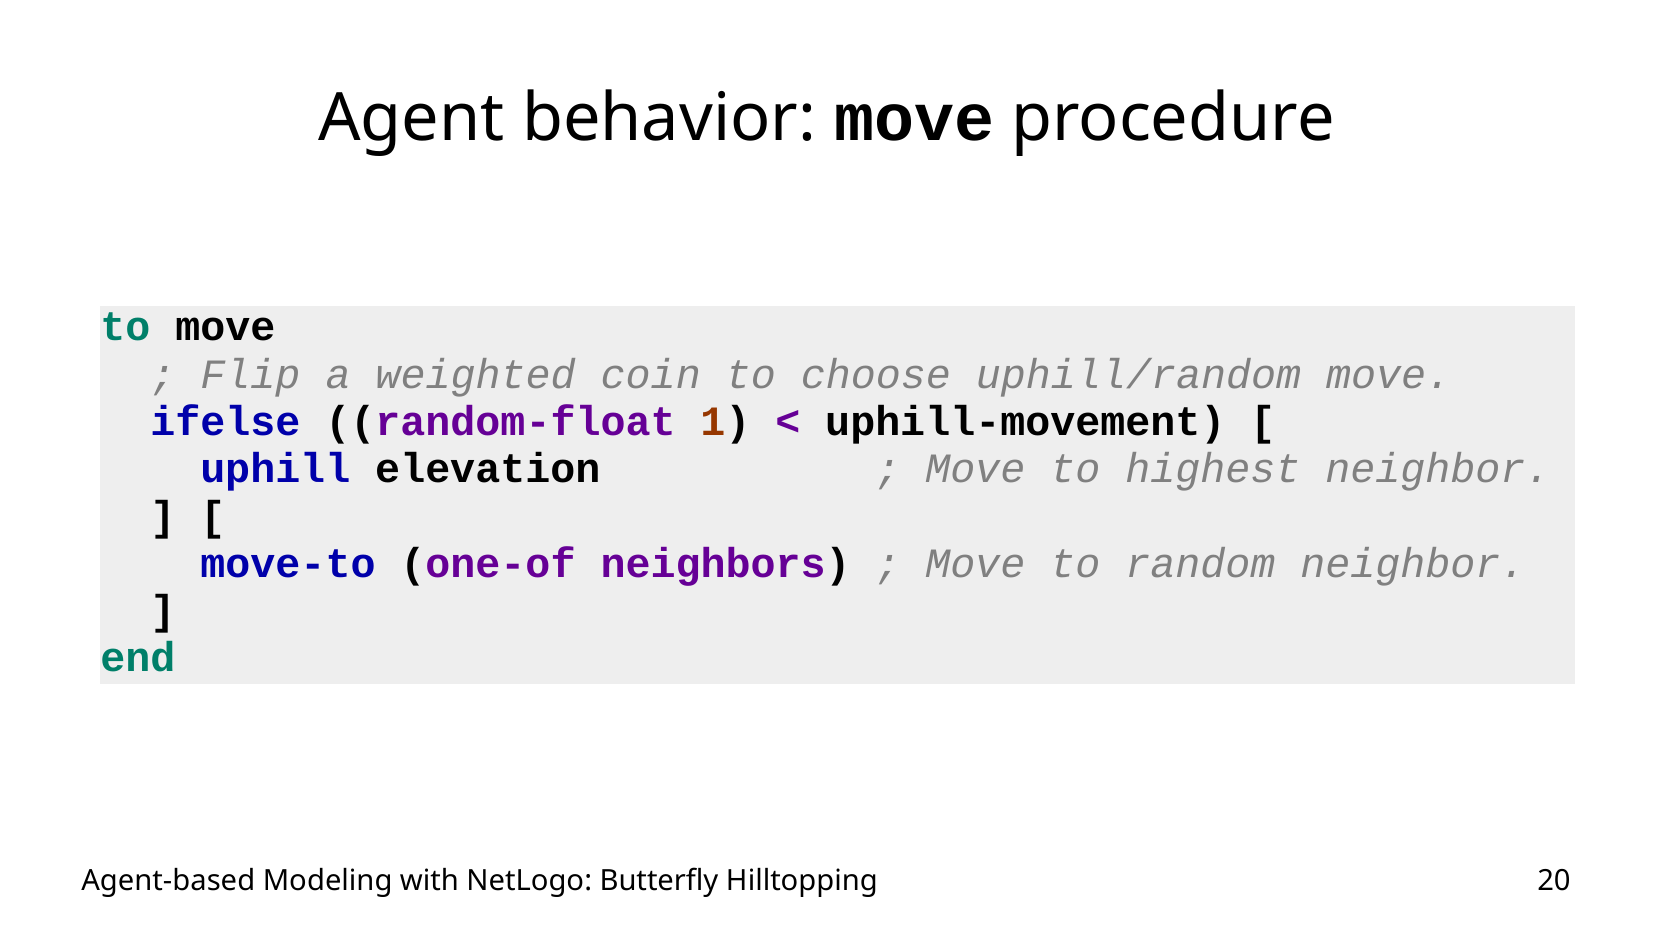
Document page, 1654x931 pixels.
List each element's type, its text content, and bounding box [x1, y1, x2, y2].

title Agent behavior: move procedure [82, 37, 1571, 193]
list to move ; Flip a weighted coin to choose uphill/random move. ifelse ((random-float 1) < uphill-movement) [ uphill elevation ; Move to highest neighbor. ] [ move-to (one-of neighbors) ; Move to random neighbor. ] end [100, 306, 1589, 846]
